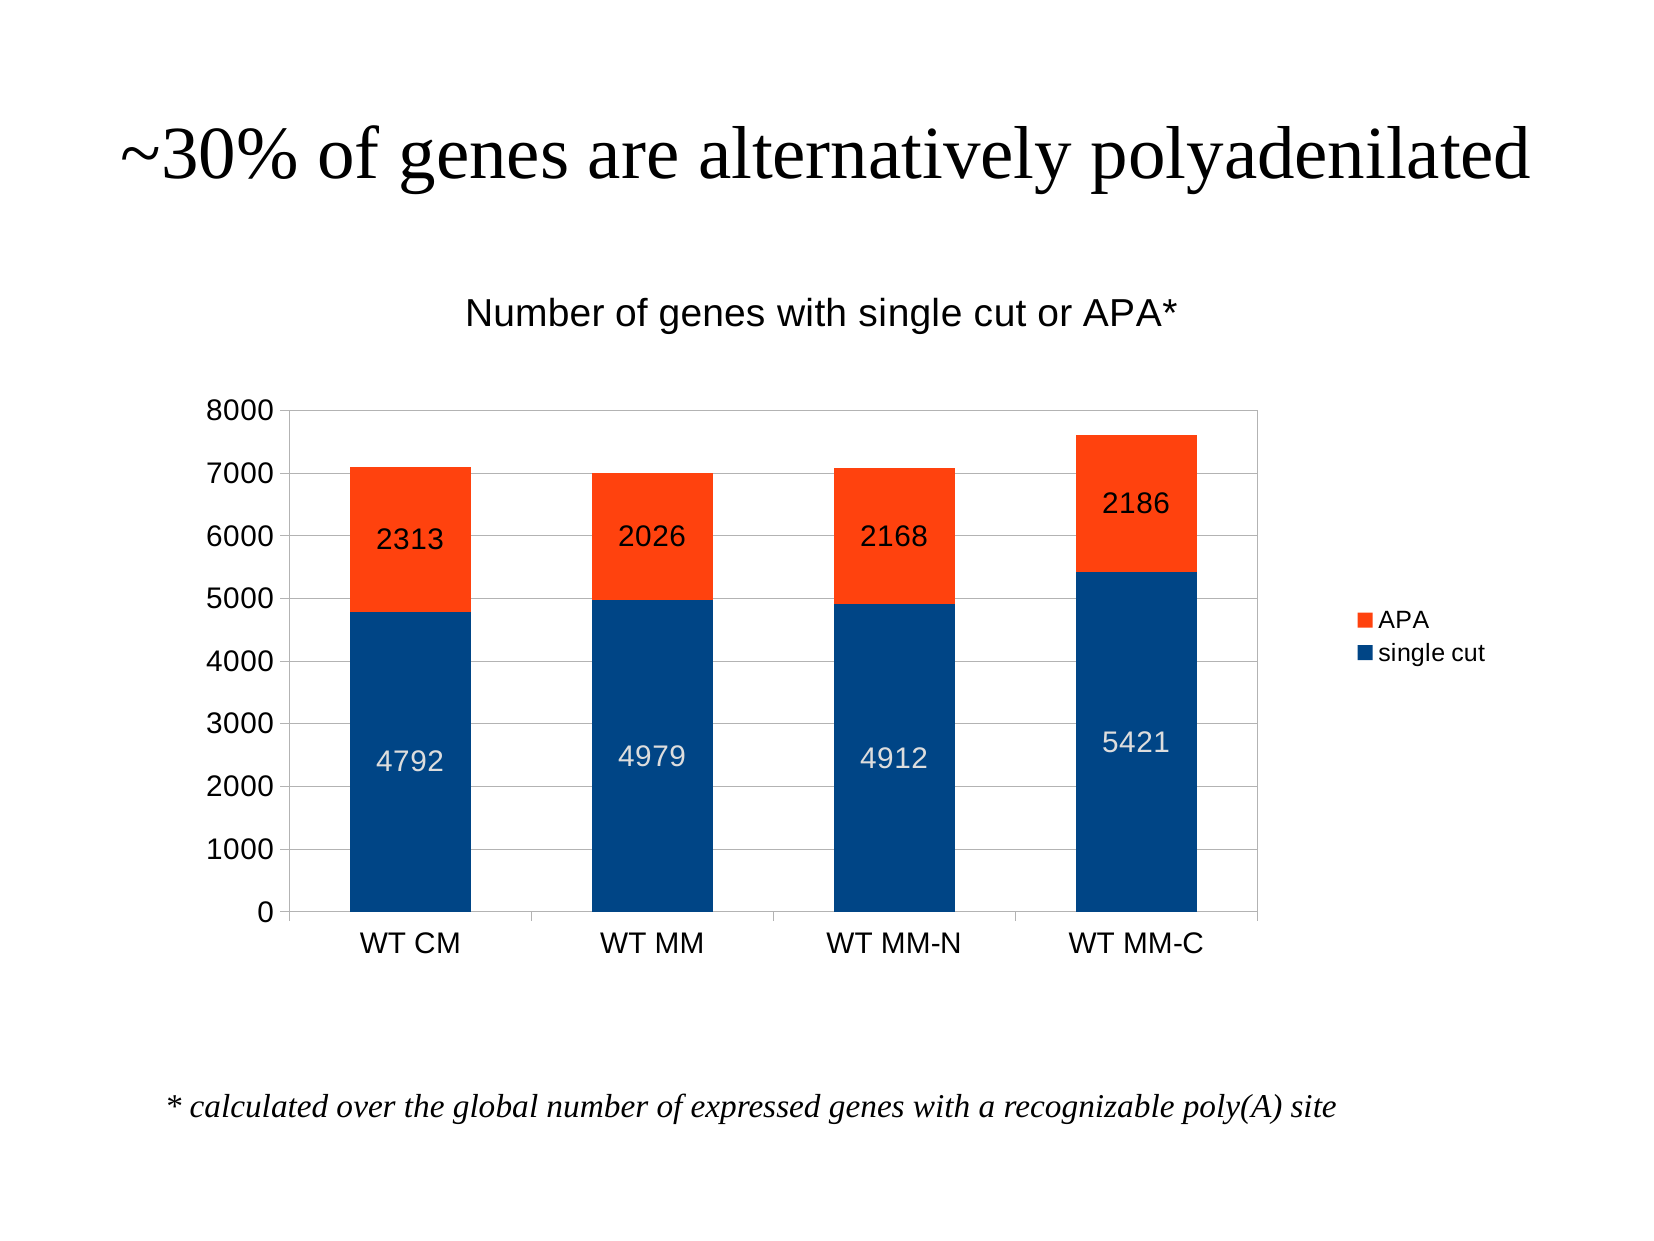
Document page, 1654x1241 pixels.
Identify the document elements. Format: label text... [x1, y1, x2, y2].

title ~30% of genes are alternatively polyadenilated [82, 49, 1571, 257]
text_box * calculated over the global number of expressed genes with a recognizable poly(A) site [150, 1080, 1354, 1132]
chart [139, 255, 1506, 1018]
